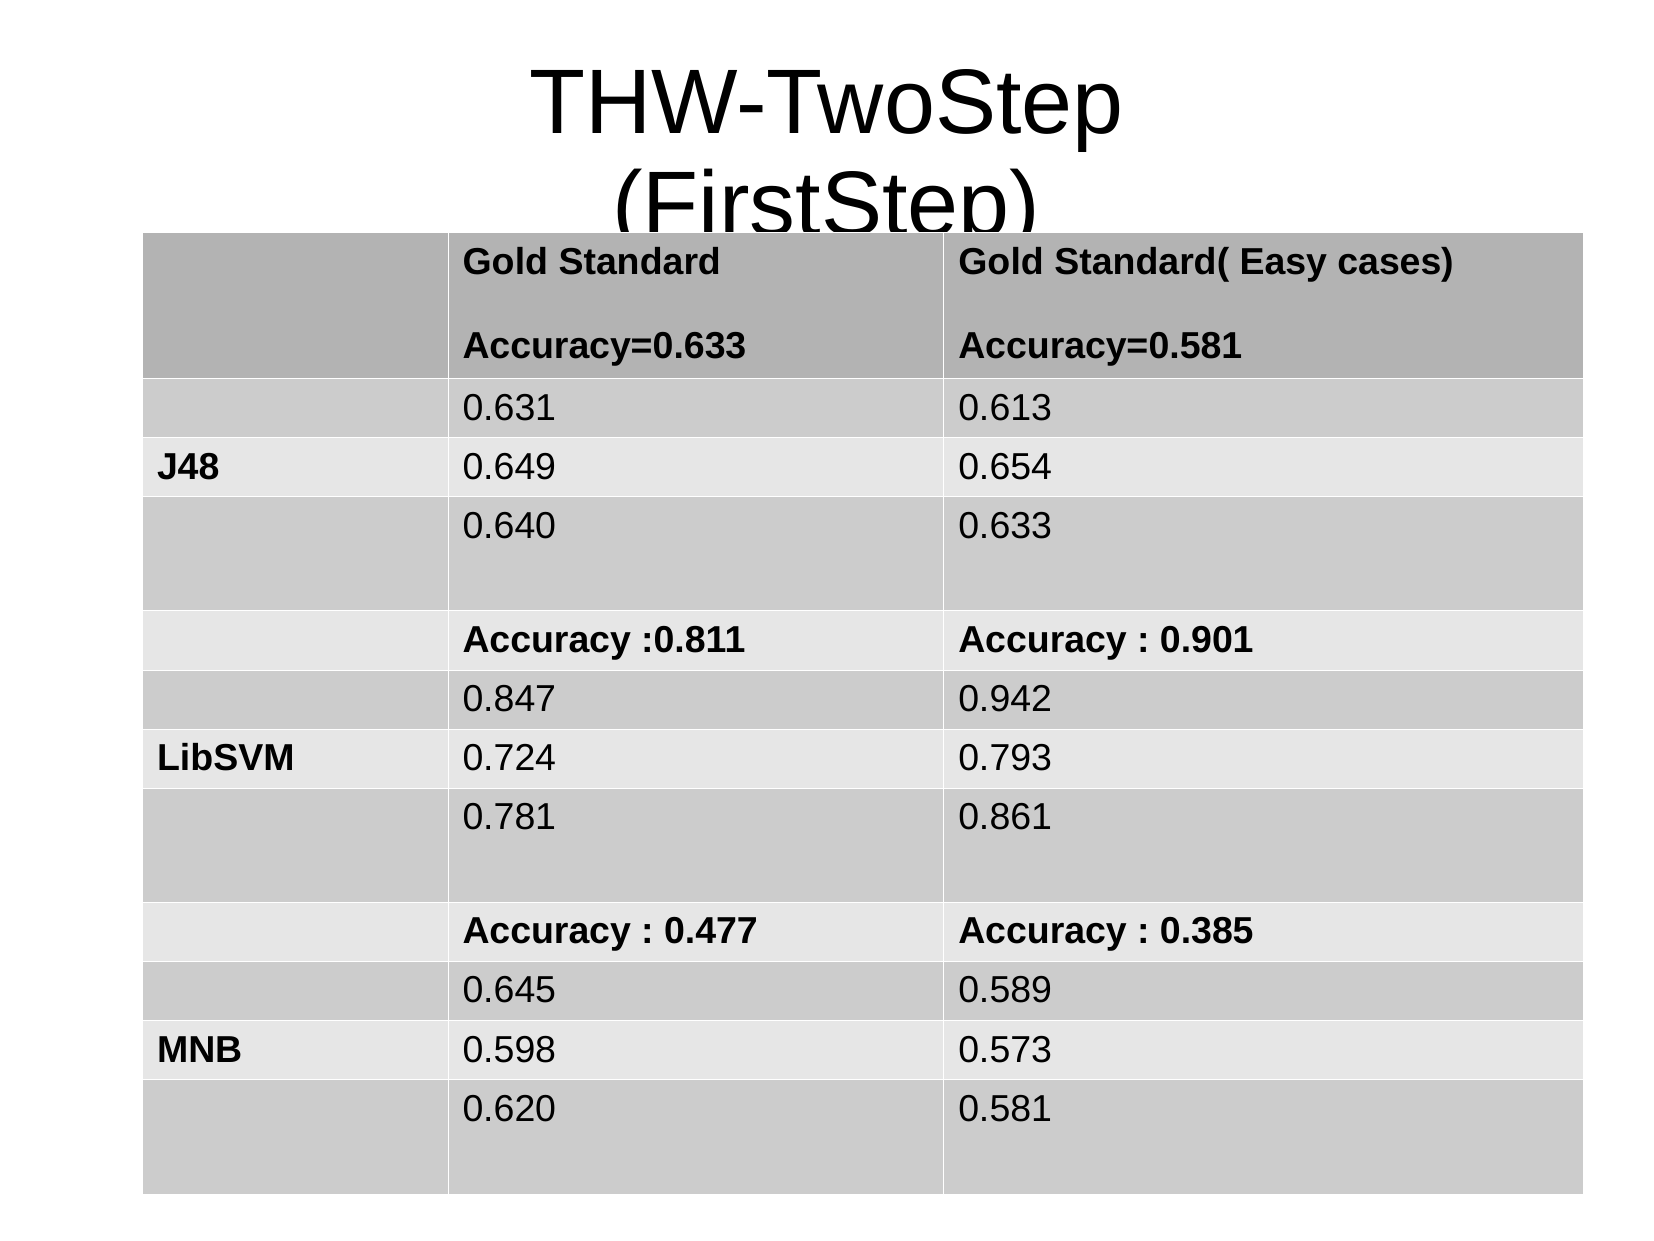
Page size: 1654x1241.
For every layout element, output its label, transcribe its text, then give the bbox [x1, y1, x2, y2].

table_cell 0.573 [944, 1021, 1583, 1079]
table_cell 0.654 [944, 438, 1583, 496]
table_header Gold Standard( Easy cases) Accuracy=0.581 [944, 233, 1583, 378]
table_cell [143, 903, 448, 961]
table_cell 0.847 [449, 671, 943, 729]
table_cell 0.861 [944, 789, 1583, 902]
table_cell [143, 962, 448, 1020]
table_cell [143, 1080, 448, 1194]
table_cell MNB [143, 1021, 448, 1079]
table_cell Accuracy : 0.901 [944, 611, 1583, 670]
table_cell 0.649 [449, 438, 943, 496]
table_cell 0.598 [449, 1021, 943, 1079]
table_cell 0.781 [449, 789, 943, 902]
table_cell 0.631 [449, 379, 943, 437]
table_cell Accuracy : 0.385 [944, 903, 1583, 961]
table_cell 0.620 [449, 1080, 943, 1194]
table_header Gold Standard Accuracy=0.633 [449, 233, 943, 378]
table_cell [143, 611, 448, 670]
table_cell [143, 671, 448, 729]
table_cell [143, 497, 448, 610]
table_cell 0.793 [944, 730, 1583, 788]
table_cell Accuracy :0.811 [449, 611, 943, 670]
table_cell Accuracy : 0.477 [449, 903, 943, 961]
table_cell 0.724 [449, 730, 943, 788]
title THW-TwoStep (FirstStep) [82, 49, 1571, 257]
table_cell J48 [143, 438, 448, 496]
table_cell 0.633 [944, 497, 1583, 610]
table_cell [143, 379, 448, 437]
table_cell LibSVM [143, 730, 448, 788]
table_cell 0.640 [449, 497, 943, 610]
table_cell 0.581 [944, 1080, 1583, 1194]
table_cell 0.942 [944, 671, 1583, 729]
table_cell [143, 789, 448, 902]
table_cell 0.613 [944, 379, 1583, 437]
table_cell 0.645 [449, 962, 943, 1020]
table_cell 0.589 [944, 962, 1583, 1020]
table_header [143, 233, 448, 378]
